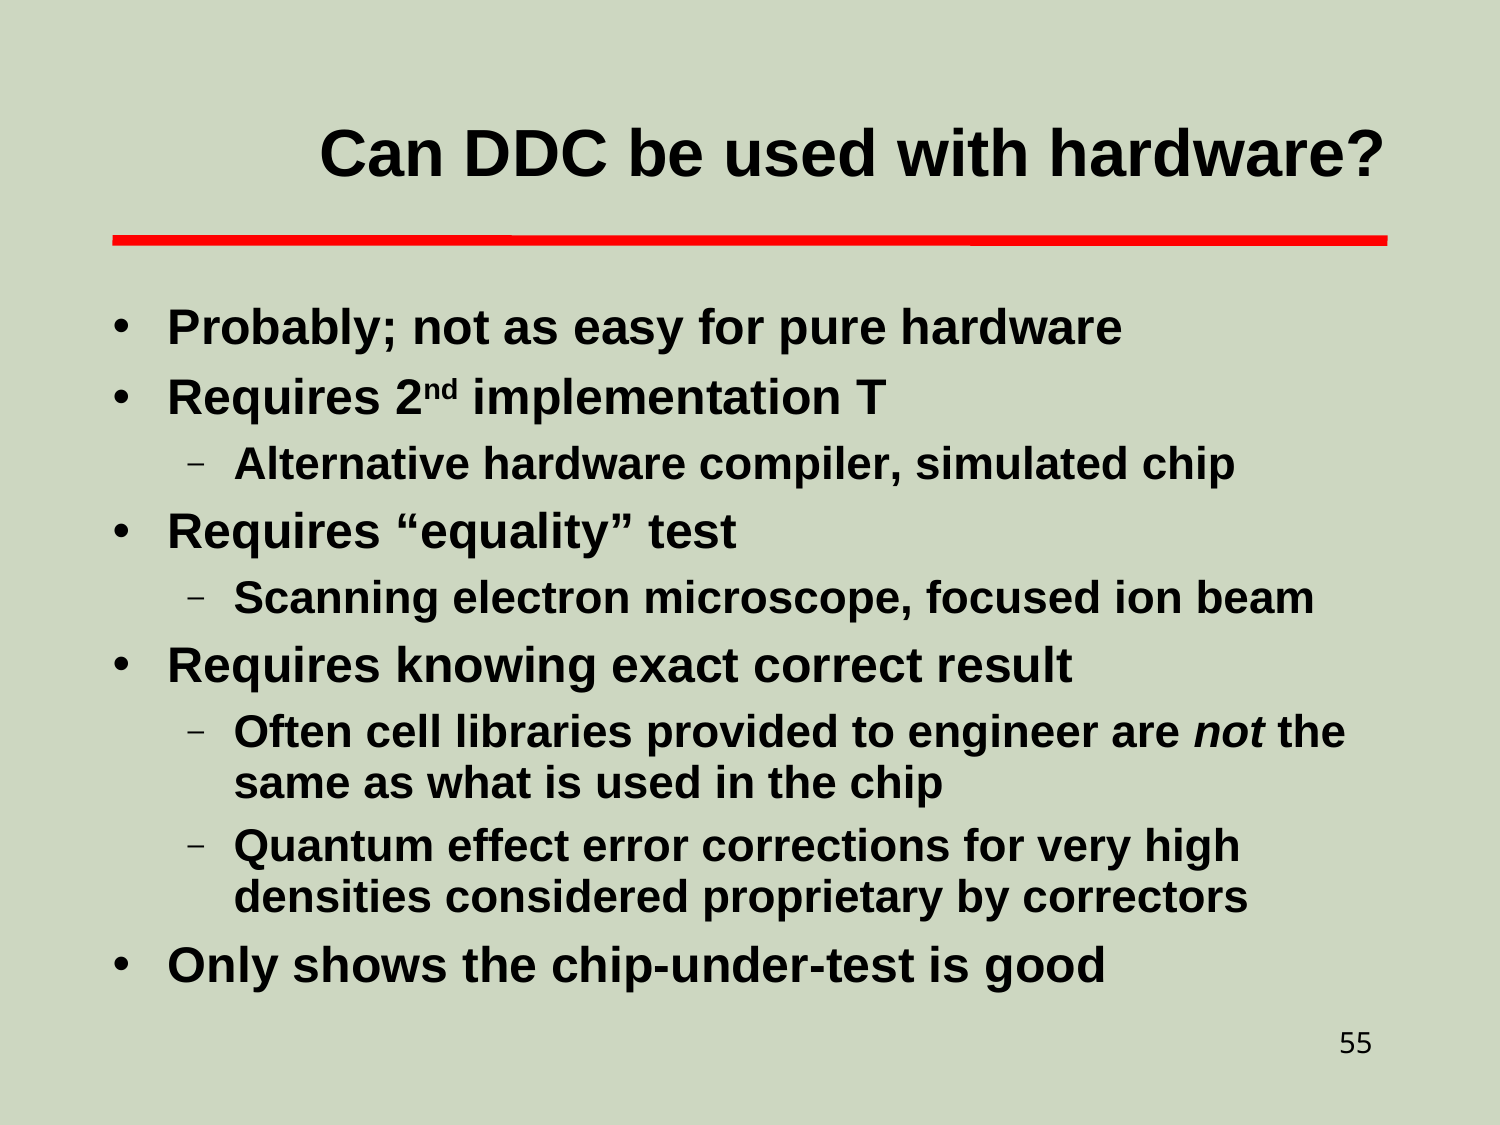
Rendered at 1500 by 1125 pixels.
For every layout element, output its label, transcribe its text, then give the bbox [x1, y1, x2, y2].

title Can DDC be used with hardware? [124, 85, 1387, 223]
list Probably; not as easy for pure hardware Requires 2nd implementation T Alternative hardware compiler, simulated chip Requires “equality” test Scanning electron microscope, focused ion beam Requires knowing exact correct result Often cell libraries provided to engineer are not the same as what is used in the chip Quantum effect error corrections for very high densities considered proprietary by correctors Only shows the chip-under-test is good [112, 299, 1387, 1114]
